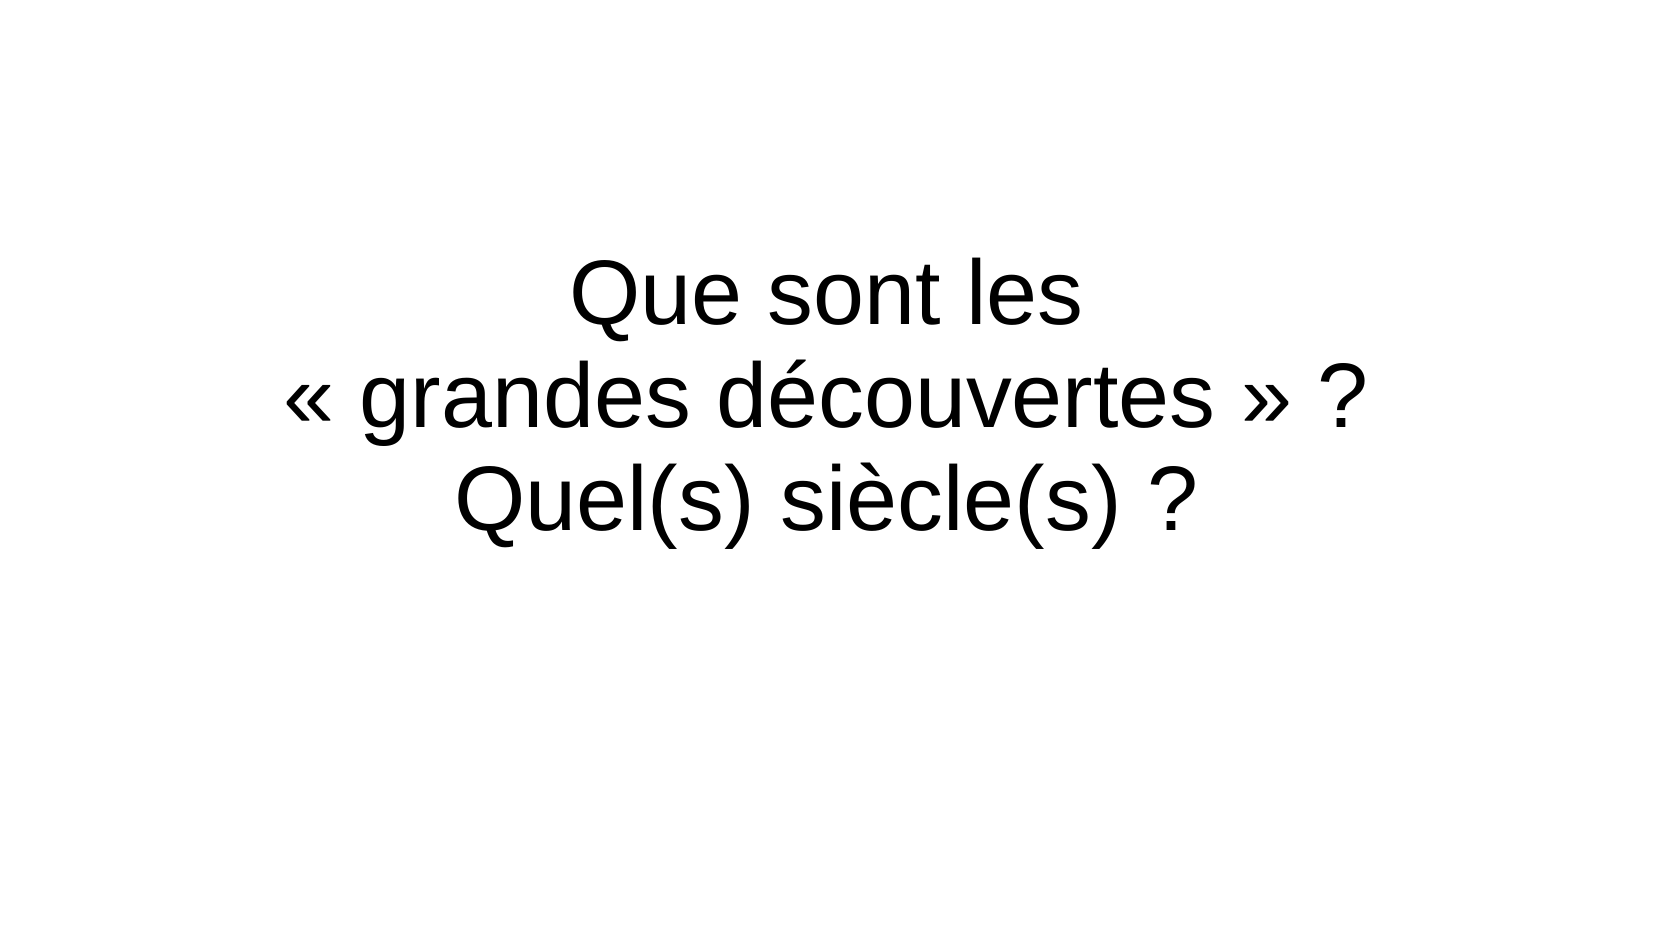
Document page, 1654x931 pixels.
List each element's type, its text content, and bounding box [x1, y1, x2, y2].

text_box Que sont les « grandes découvertes » ? Quel(s) siècle(s) ? [29, 29, 1625, 557]
